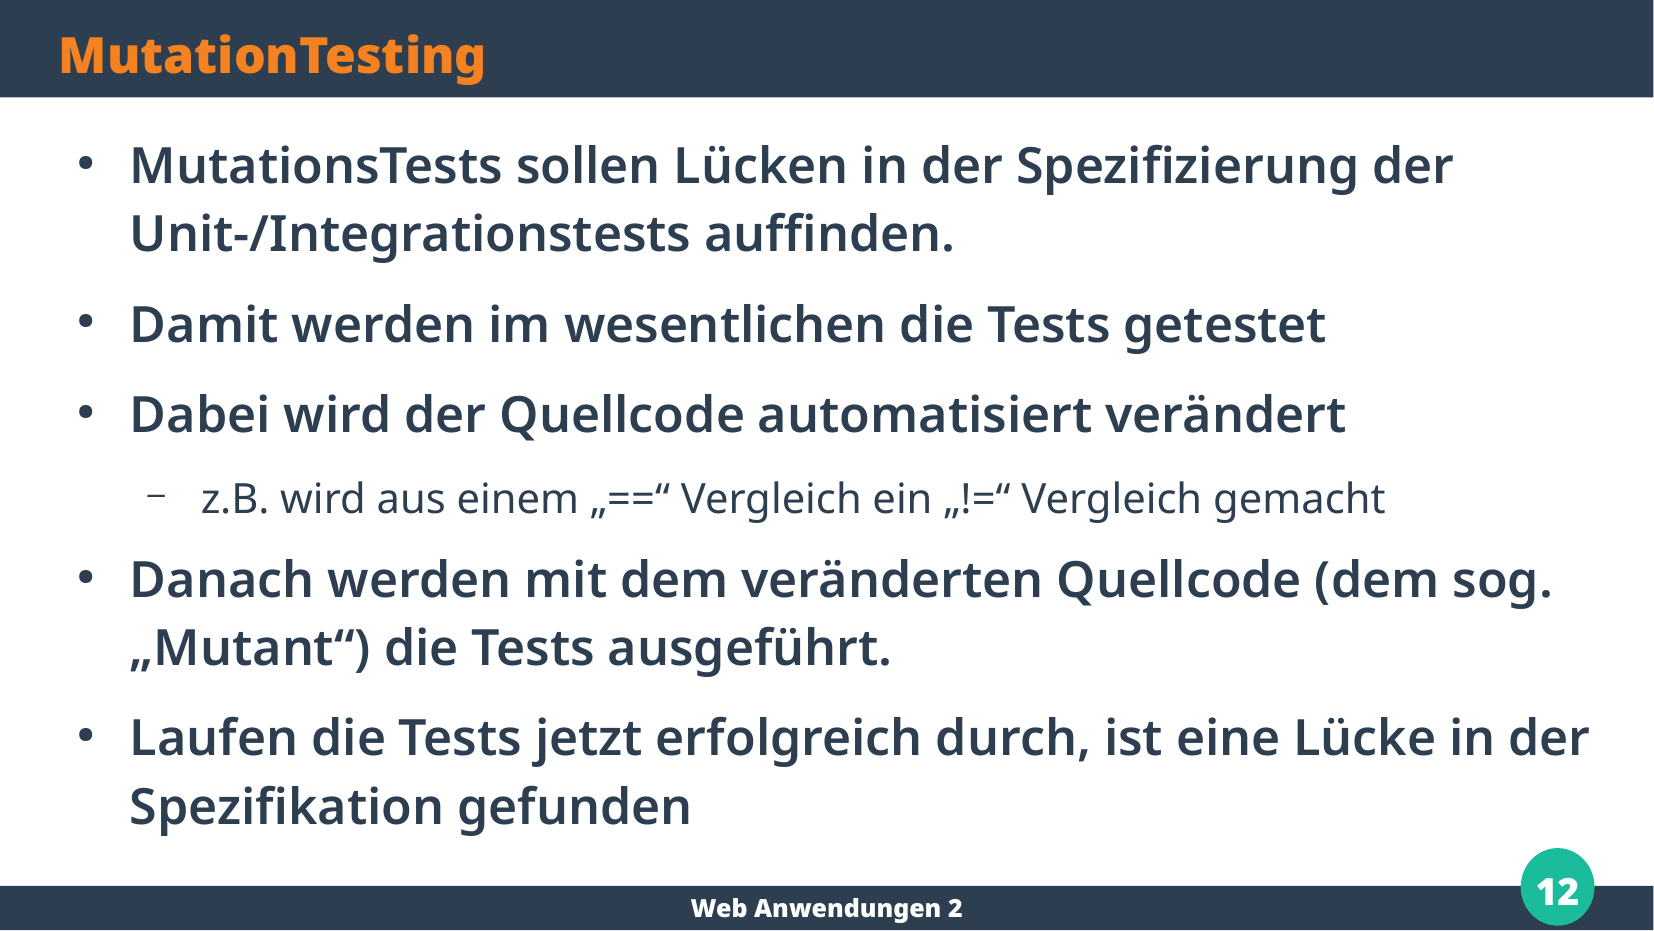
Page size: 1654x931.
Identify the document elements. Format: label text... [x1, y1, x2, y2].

title MutationTesting [59, 8, 1595, 89]
list MutationsTests sollen Lücken in der Spezifizierung der Unit-/Integrationstests auffinden. Damit werden im wesentlichen die Tests getestet Dabei wird der Quellcode automatisiert verändert z.B. wird aus einem „==“ Vergleich ein „!=“ Vergleich gemacht Danach werden mit dem veränderten Quellcode (dem sog. „Mutant“) die Tests ausgeführt. Laufen die Tests jetzt erfolgreich durch, ist eine Lücke in der Spezifikation gefunden [59, 129, 1595, 864]
